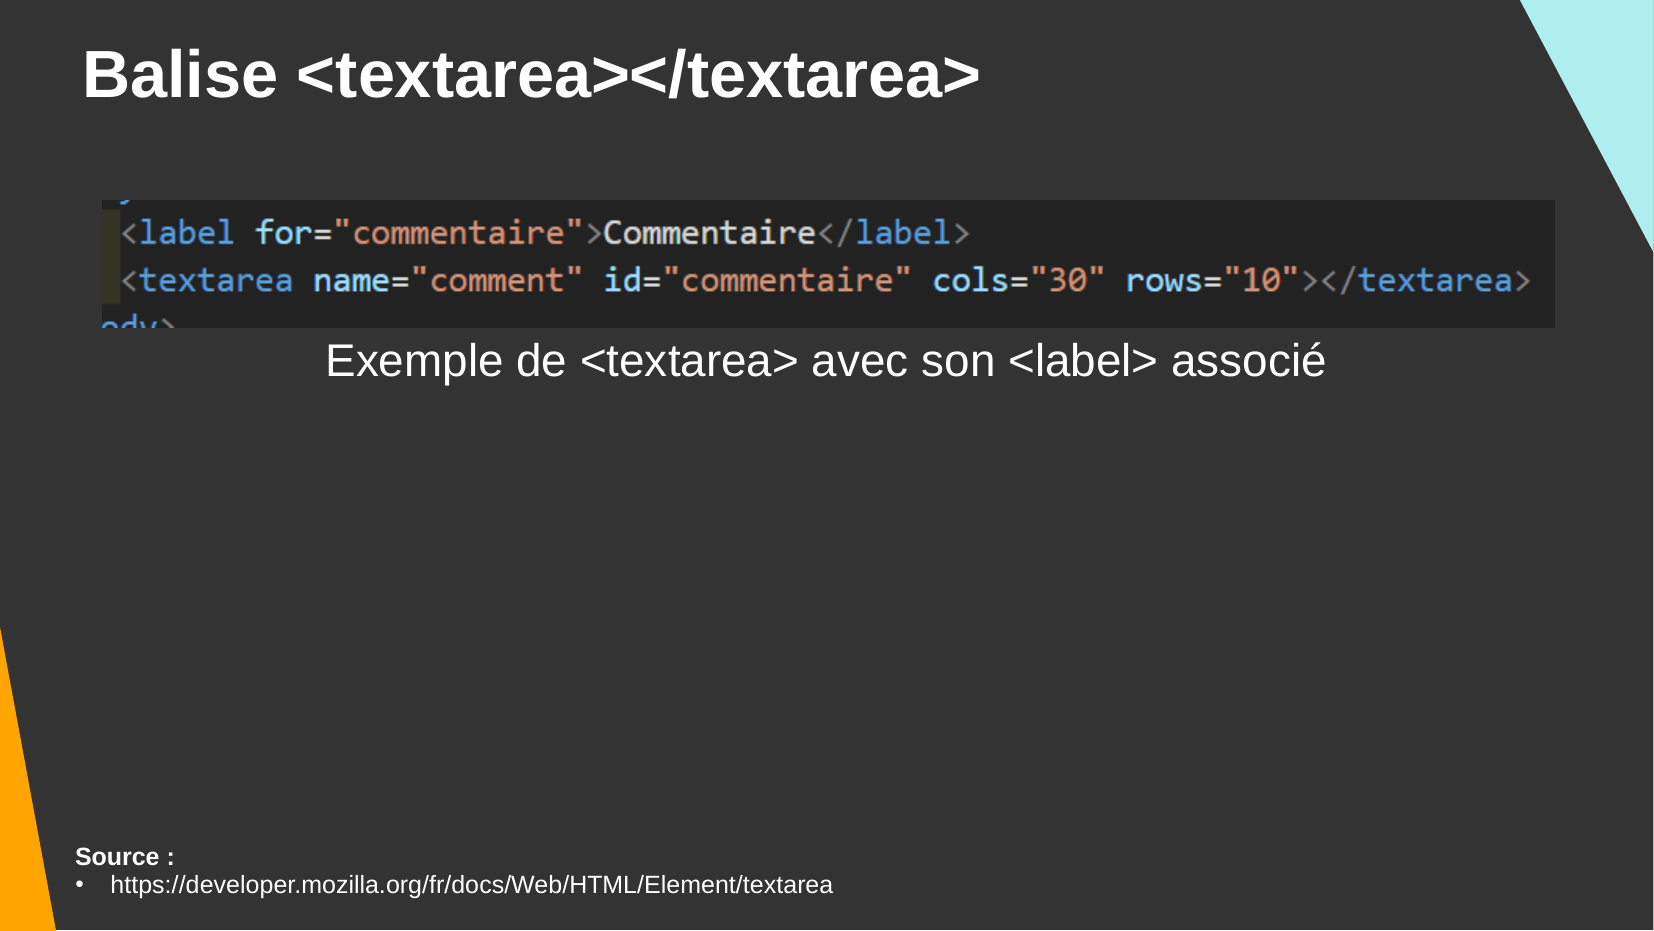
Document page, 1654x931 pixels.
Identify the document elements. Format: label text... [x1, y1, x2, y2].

picture [102, 200, 1555, 328]
text_box Source : https://developer.mozilla.org/fr/docs/Web/HTML/Element/textarea [60, 835, 1546, 907]
title Exemple de <textarea> avec son <label> associé [126, 334, 1527, 438]
text_box [1519, 0, 1654, 254]
text_box [0, 627, 57, 931]
title Balise <textarea></textarea> [82, 37, 1571, 114]
